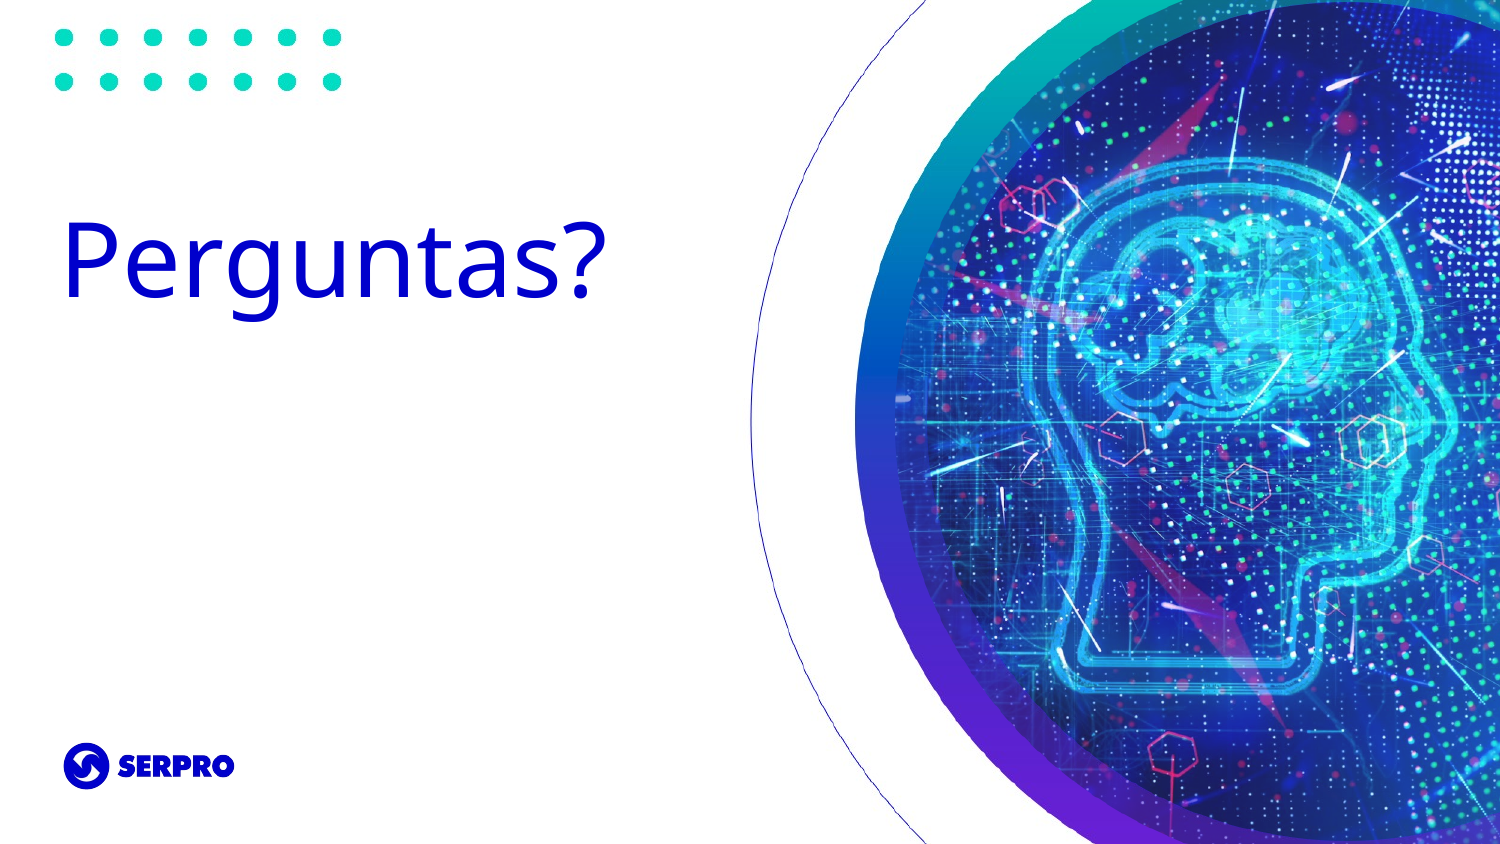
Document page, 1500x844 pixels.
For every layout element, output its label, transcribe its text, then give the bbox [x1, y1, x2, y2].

picture [0, 0, 1500, 844]
picture [1488, 0, 1497, 7]
text_box Perguntas? [59, 193, 1165, 310]
